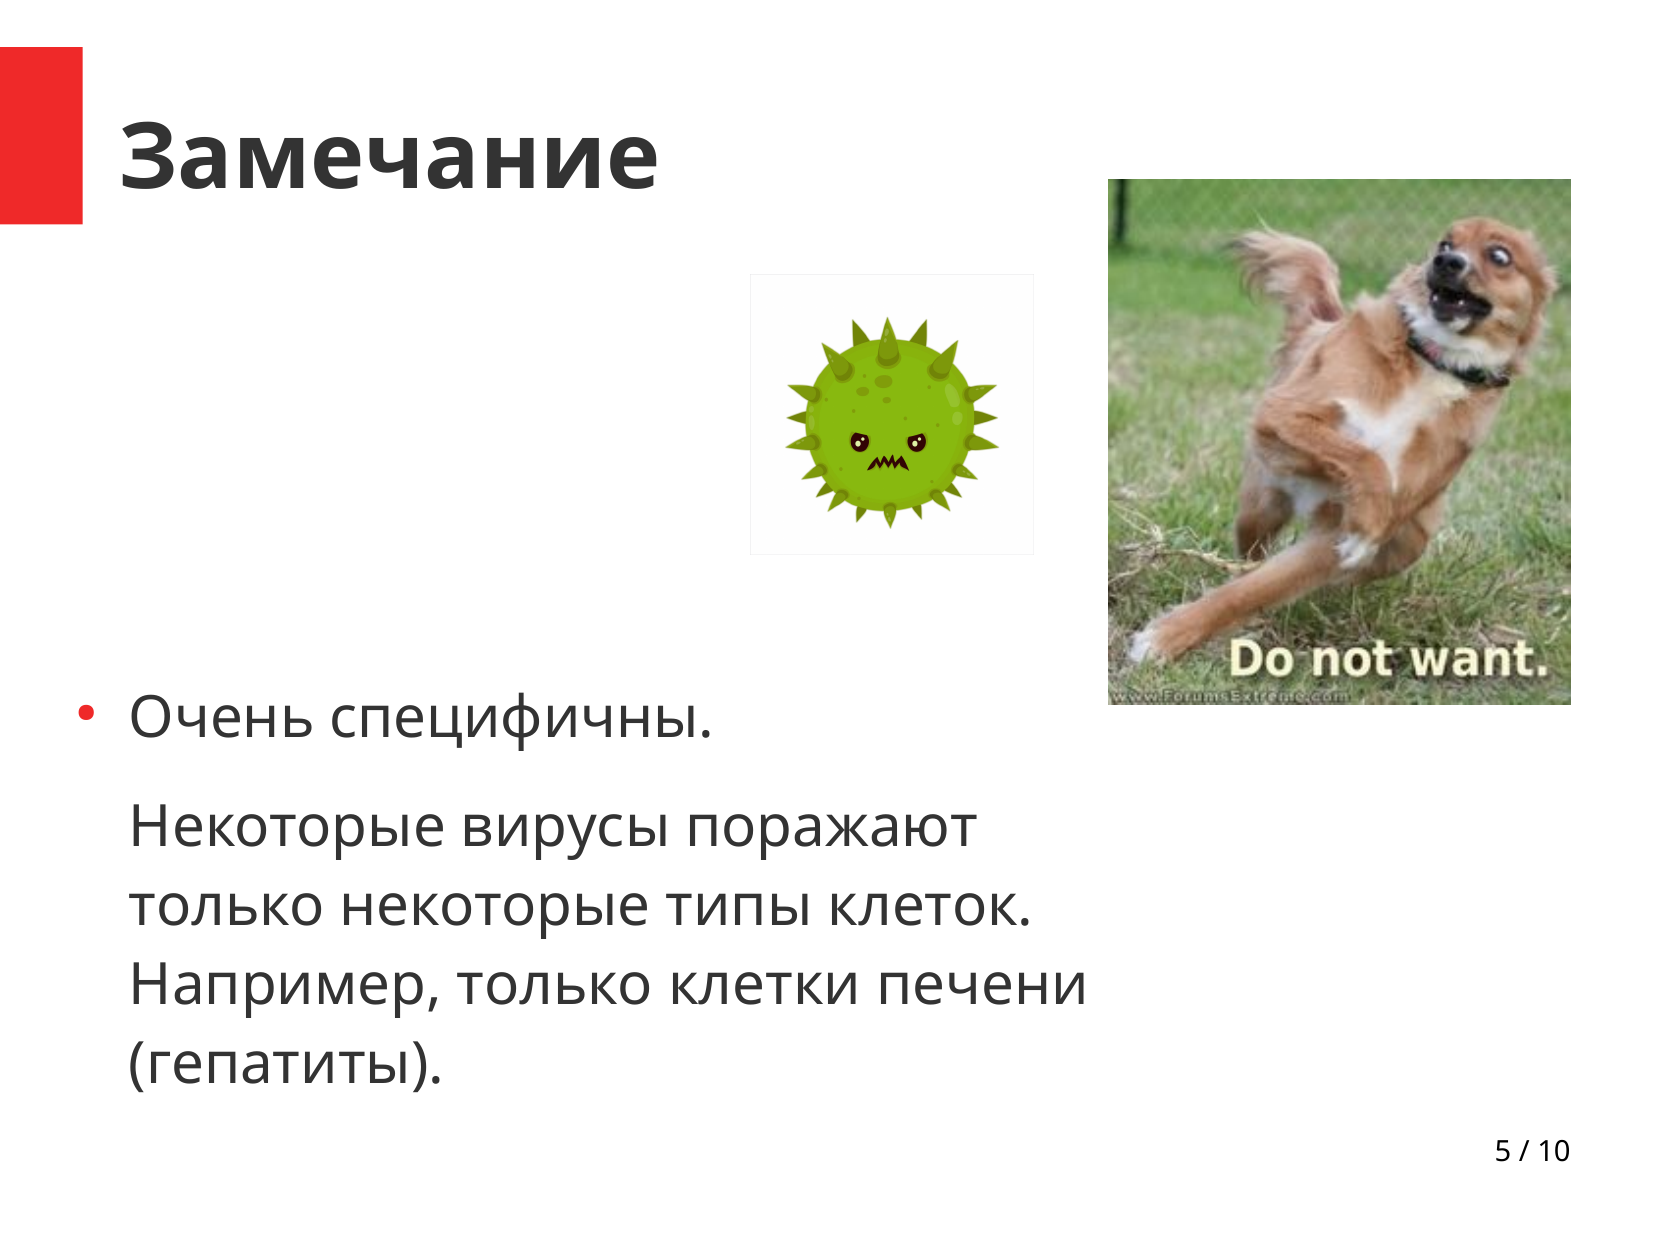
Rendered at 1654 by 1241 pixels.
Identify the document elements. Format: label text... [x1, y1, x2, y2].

picture [750, 274, 1034, 556]
list Очень специфичны. Некоторые вирусы поражают только некоторые типы клеток. Например, только клетки печени (гепатиты). [58, 675, 1111, 1086]
picture [1108, 179, 1571, 706]
title Замечание [118, 49, 1571, 257]
